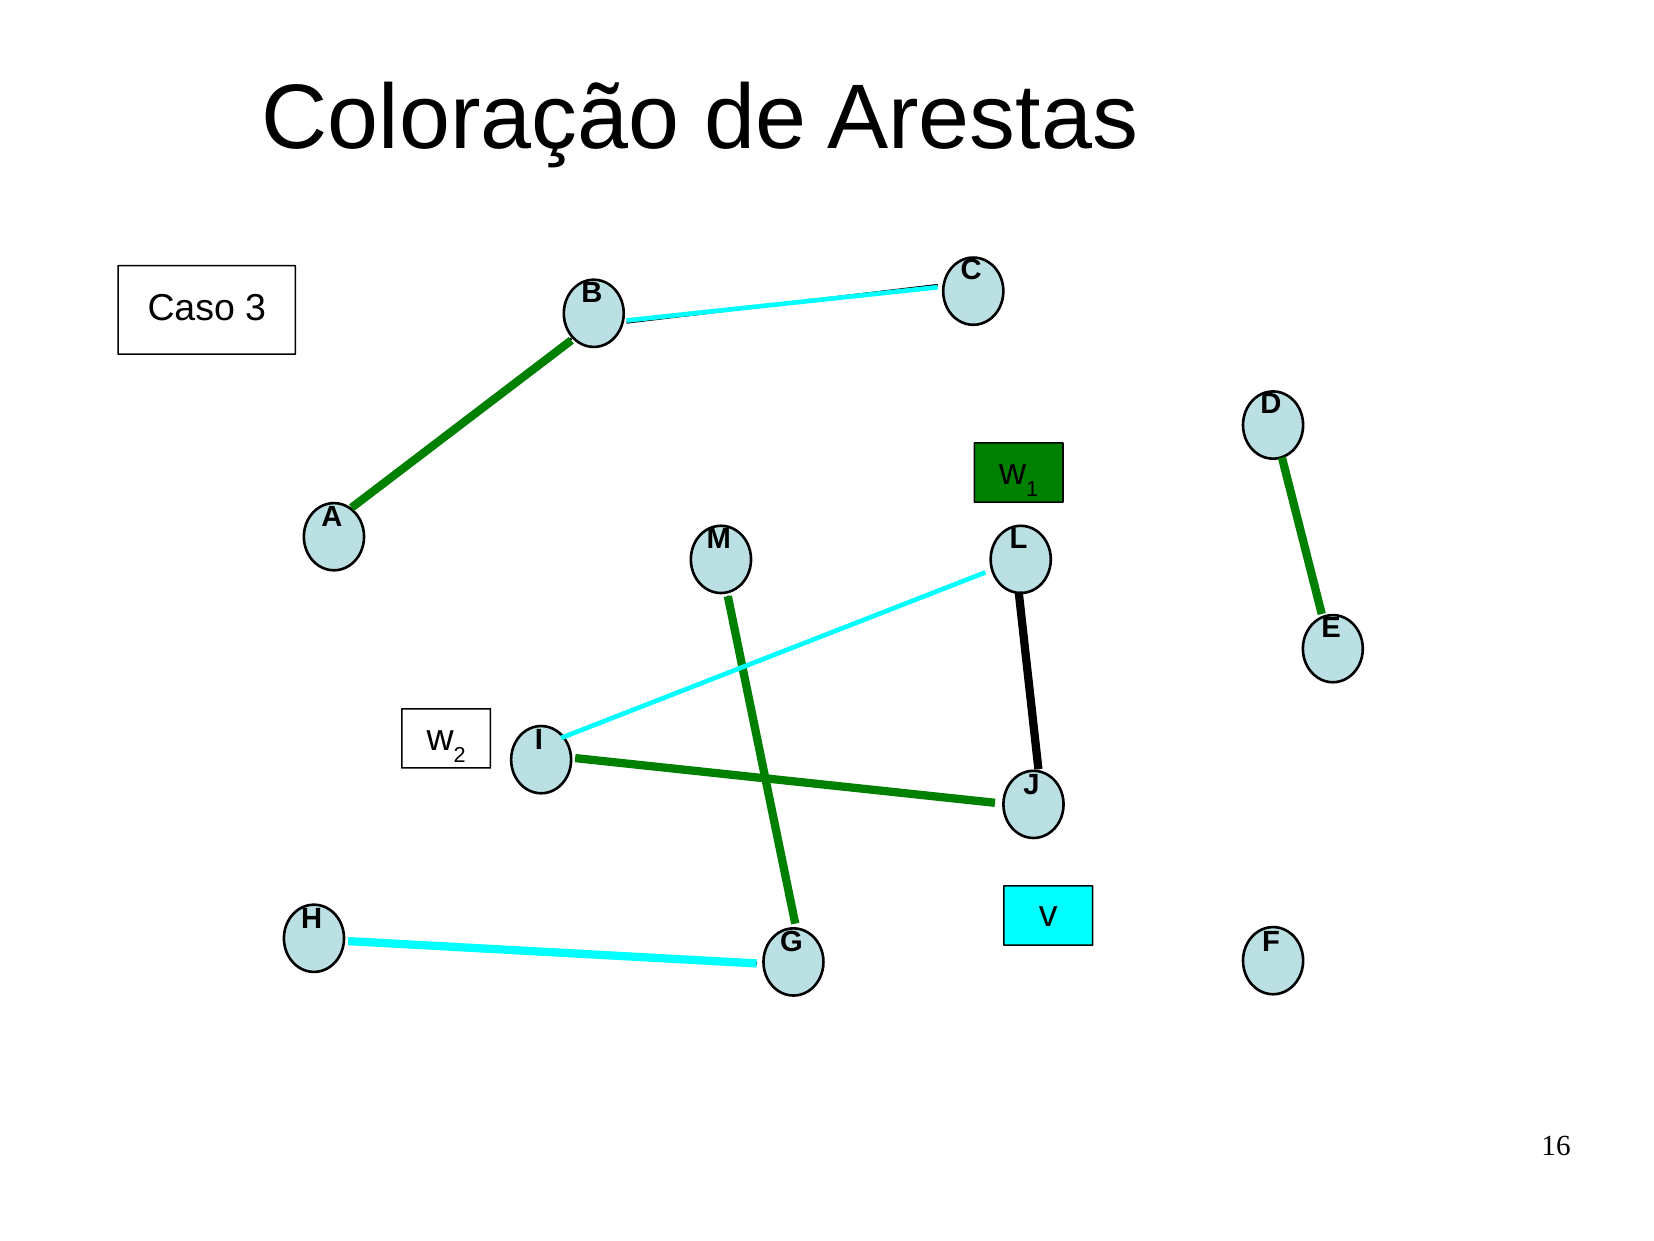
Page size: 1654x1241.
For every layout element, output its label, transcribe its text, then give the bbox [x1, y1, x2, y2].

text_box [564, 317, 624, 347]
text_box [1303, 652, 1363, 683]
text_box [691, 563, 751, 594]
text_box w2 [401, 708, 491, 768]
text_box [1243, 965, 1303, 995]
text_box A [295, 493, 369, 540]
text_box C [934, 247, 1008, 294]
text_box [990, 563, 1051, 593]
text_box Caso 3 [118, 265, 296, 355]
text_box G [755, 918, 828, 965]
text_box [511, 764, 571, 794]
text_box L [982, 516, 1055, 563]
text_box w1 [974, 442, 1063, 503]
text_box J [995, 762, 1068, 809]
text_box D [1234, 381, 1308, 428]
text_box [284, 943, 344, 972]
text_box M [682, 516, 756, 563]
text_box [304, 540, 364, 571]
text_box E [1294, 605, 1368, 652]
text_box [1243, 428, 1303, 459]
text_box [1003, 809, 1064, 838]
text_box [763, 965, 824, 996]
text_box v [1003, 885, 1093, 946]
title Coloração de Arestas [261, 53, 1433, 178]
text_box I [502, 717, 576, 764]
text_box B [555, 270, 628, 317]
text_box [943, 294, 1004, 325]
text_box F [1234, 918, 1308, 965]
text_box H [275, 896, 348, 943]
